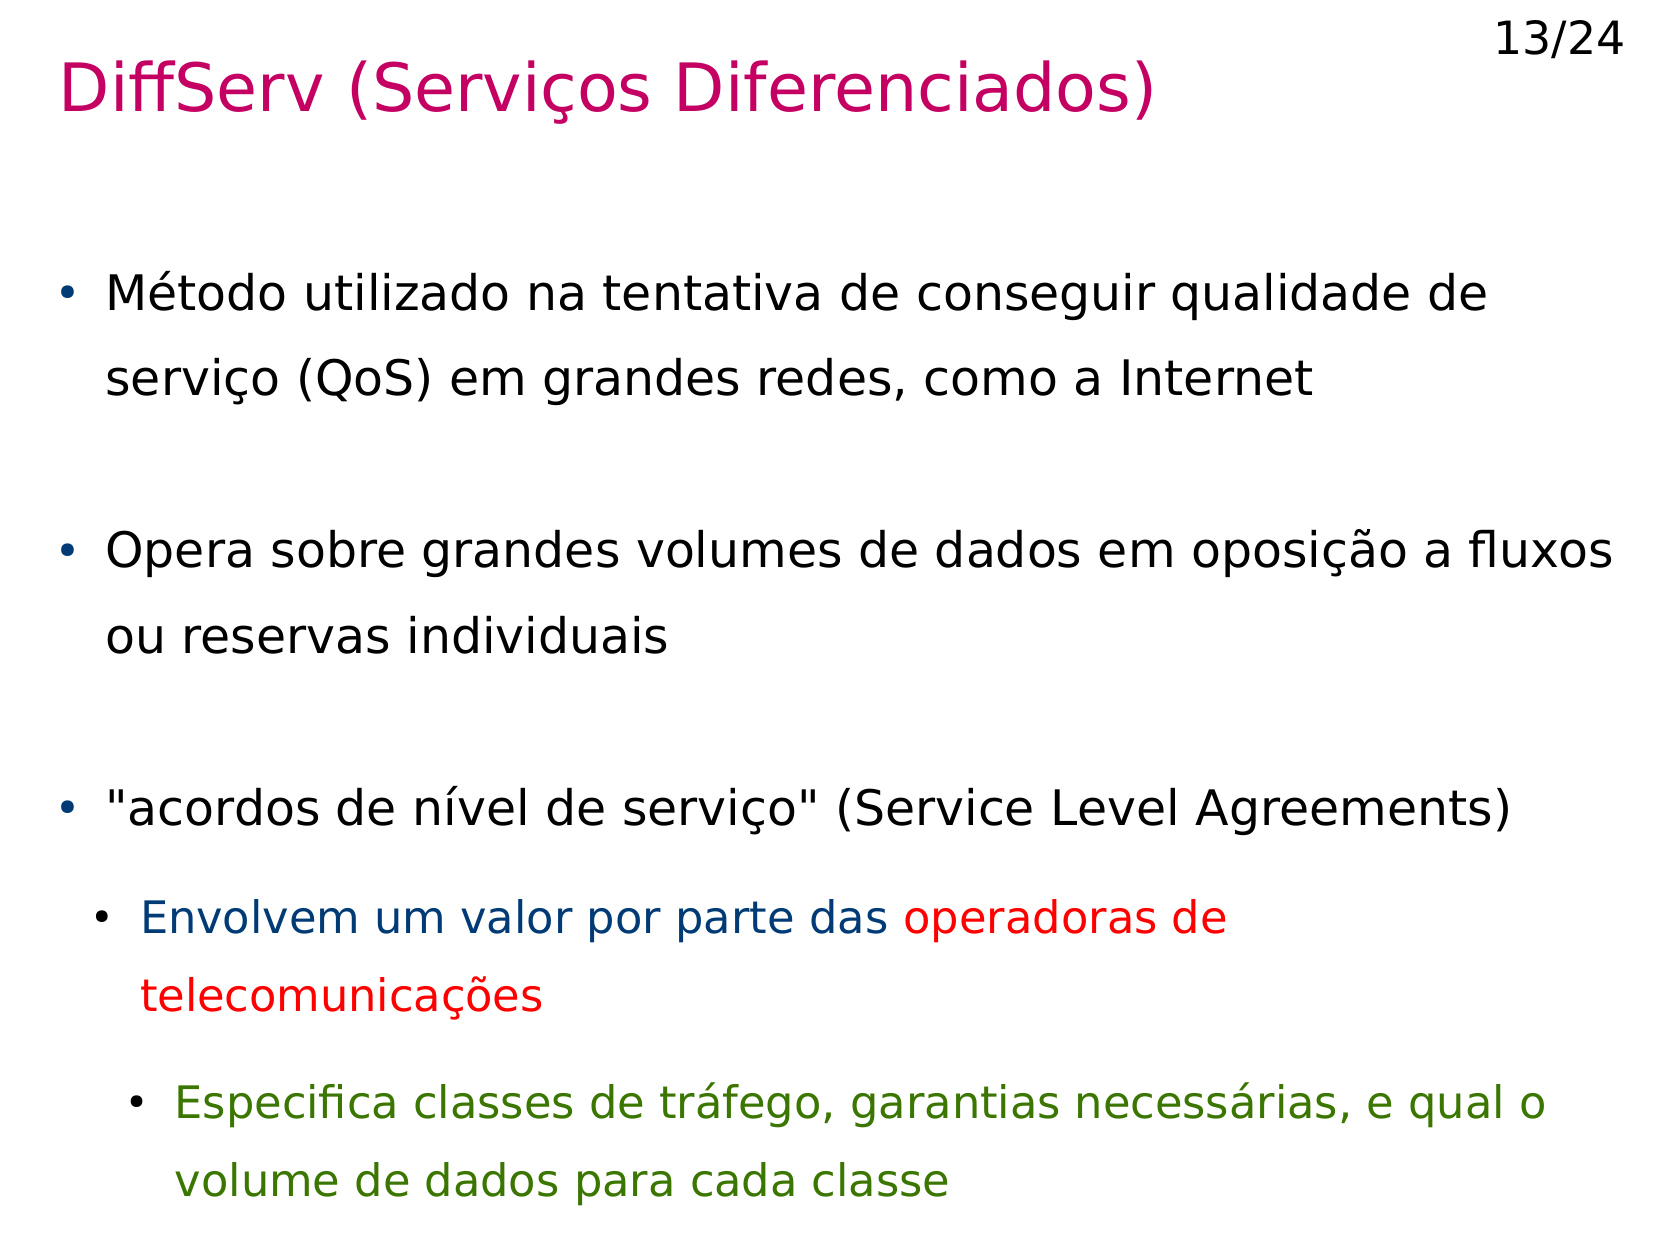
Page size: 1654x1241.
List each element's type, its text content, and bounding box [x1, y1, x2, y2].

list Método utilizado na tentativa de conseguir qualidade de serviço (QoS) em grandes redes, como a Internet Opera sobre grandes volumes de dados em oposição a fluxos ou reservas individuais "acordos de nível de serviço" (Service Level Agreements) Envolvem um valor por parte das operadoras de telecomunicações Especifica classes de tráfego, garantias necessárias, e qual o volume de dados para cada classe [59, 236, 1625, 1211]
title DiffServ (Serviços Diferenciados) [59, 29, 1625, 148]
